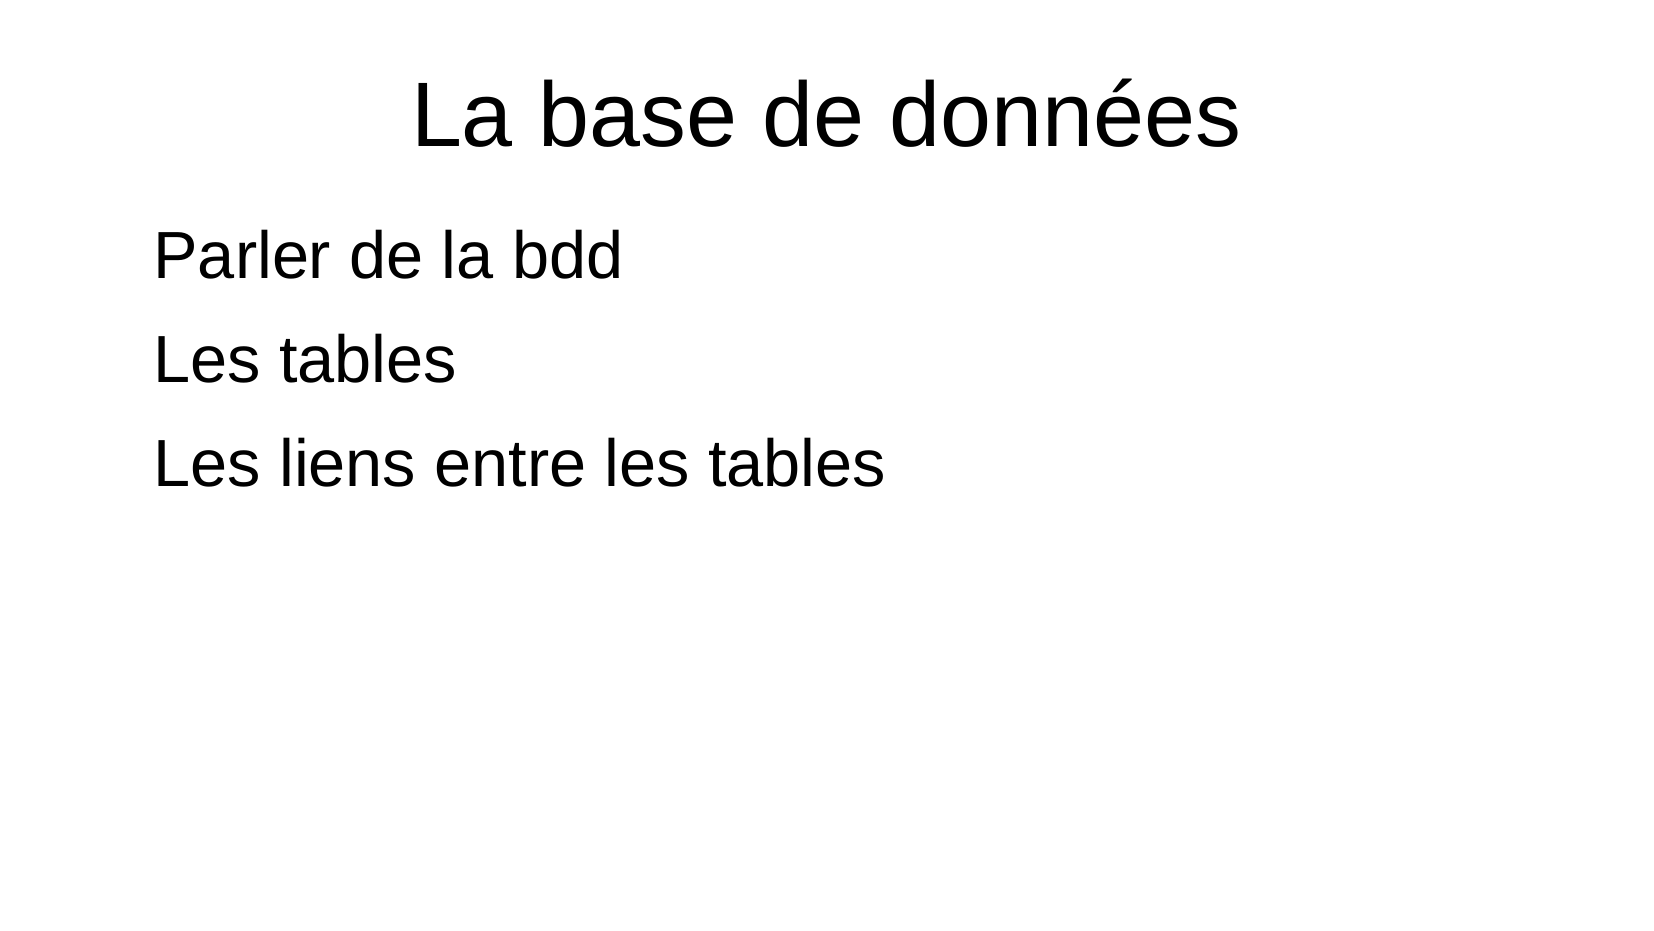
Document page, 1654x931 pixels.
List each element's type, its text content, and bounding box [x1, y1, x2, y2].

title La base de données [82, 37, 1571, 193]
list Parler de la bdd Les tables Les liens entre les tables [82, 217, 1571, 758]
